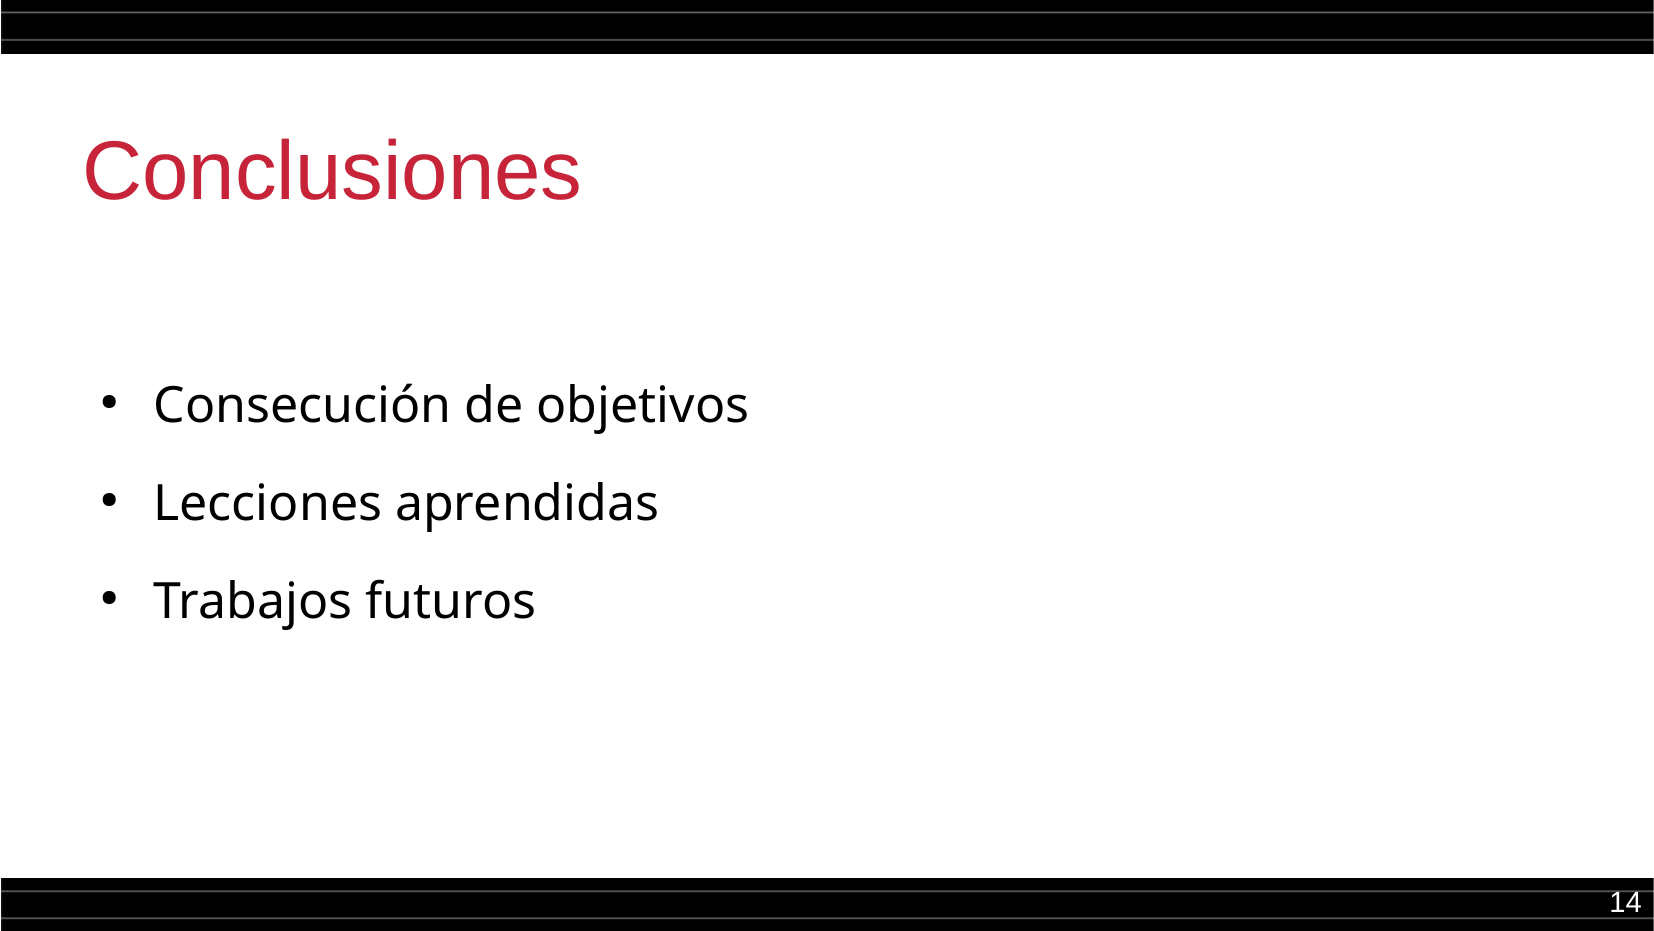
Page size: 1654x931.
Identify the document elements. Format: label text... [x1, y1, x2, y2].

list Consecución de objetivos Lecciones aprendidas Trabajos futuros [82, 271, 1571, 758]
picture [1, 0, 1654, 54]
title Conclusiones [82, 92, 1571, 249]
picture [1, 878, 1654, 931]
